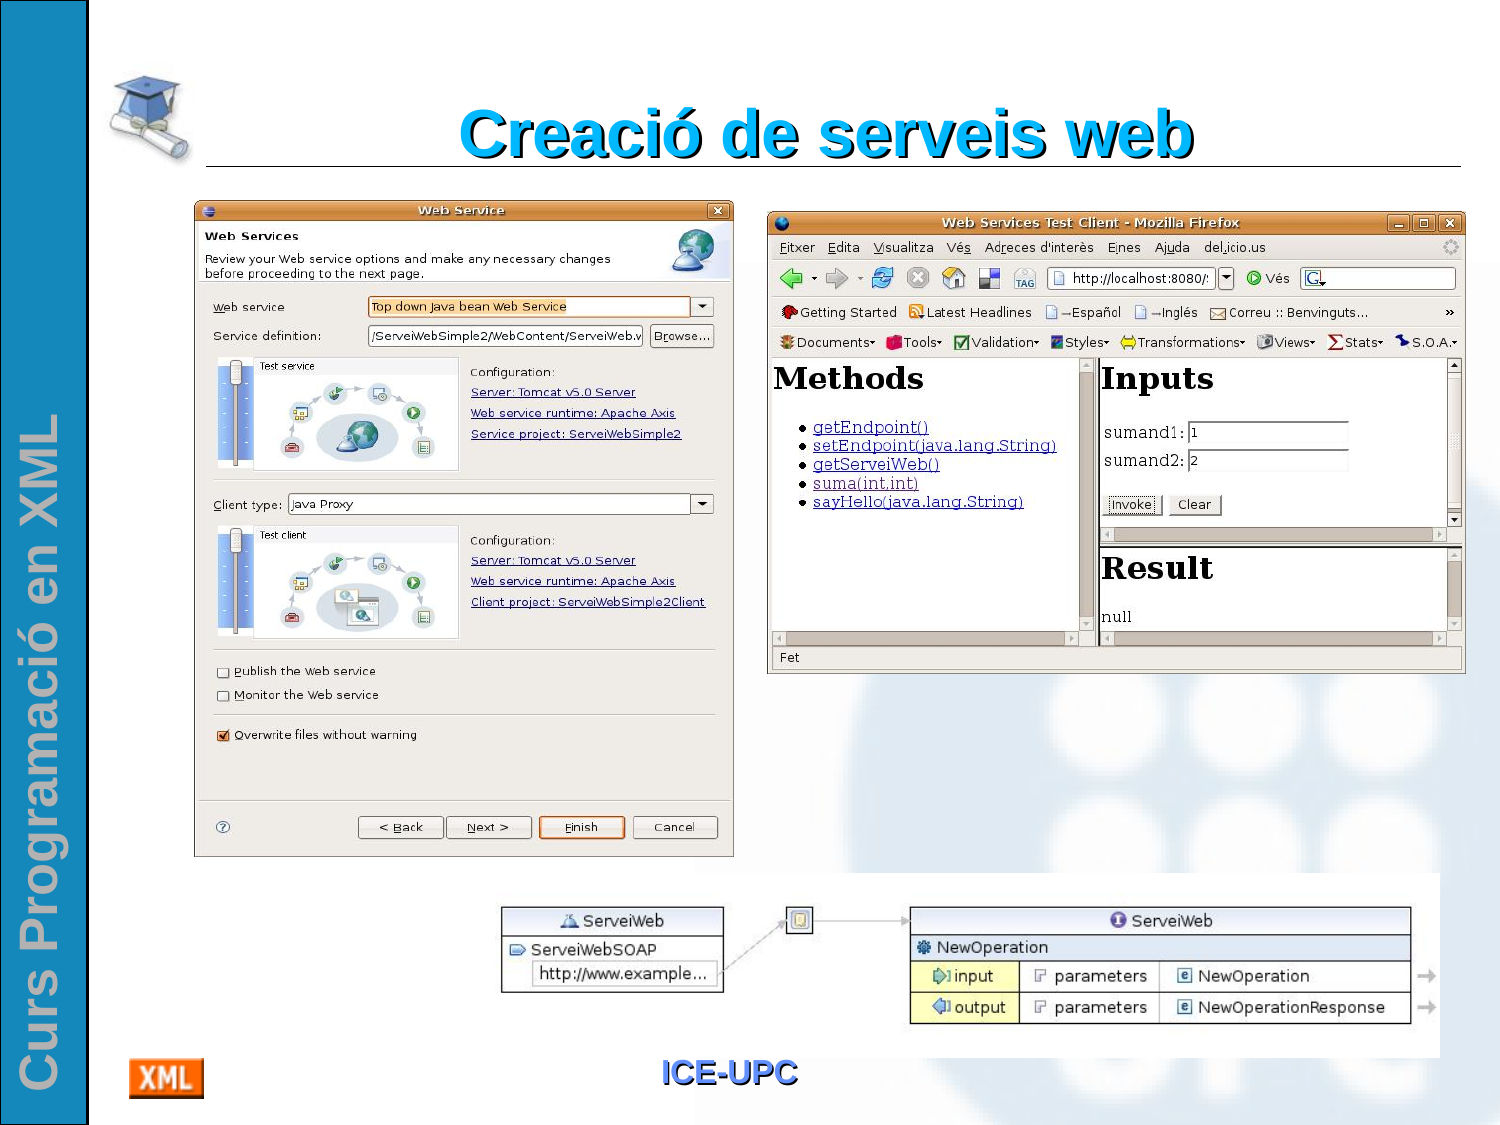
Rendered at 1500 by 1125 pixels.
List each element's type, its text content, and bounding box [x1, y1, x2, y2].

title Creació de serveis web [206, 88, 1447, 178]
picture [194, 200, 1500, 1125]
picture [129, 1058, 204, 1099]
picture [93, 61, 206, 174]
